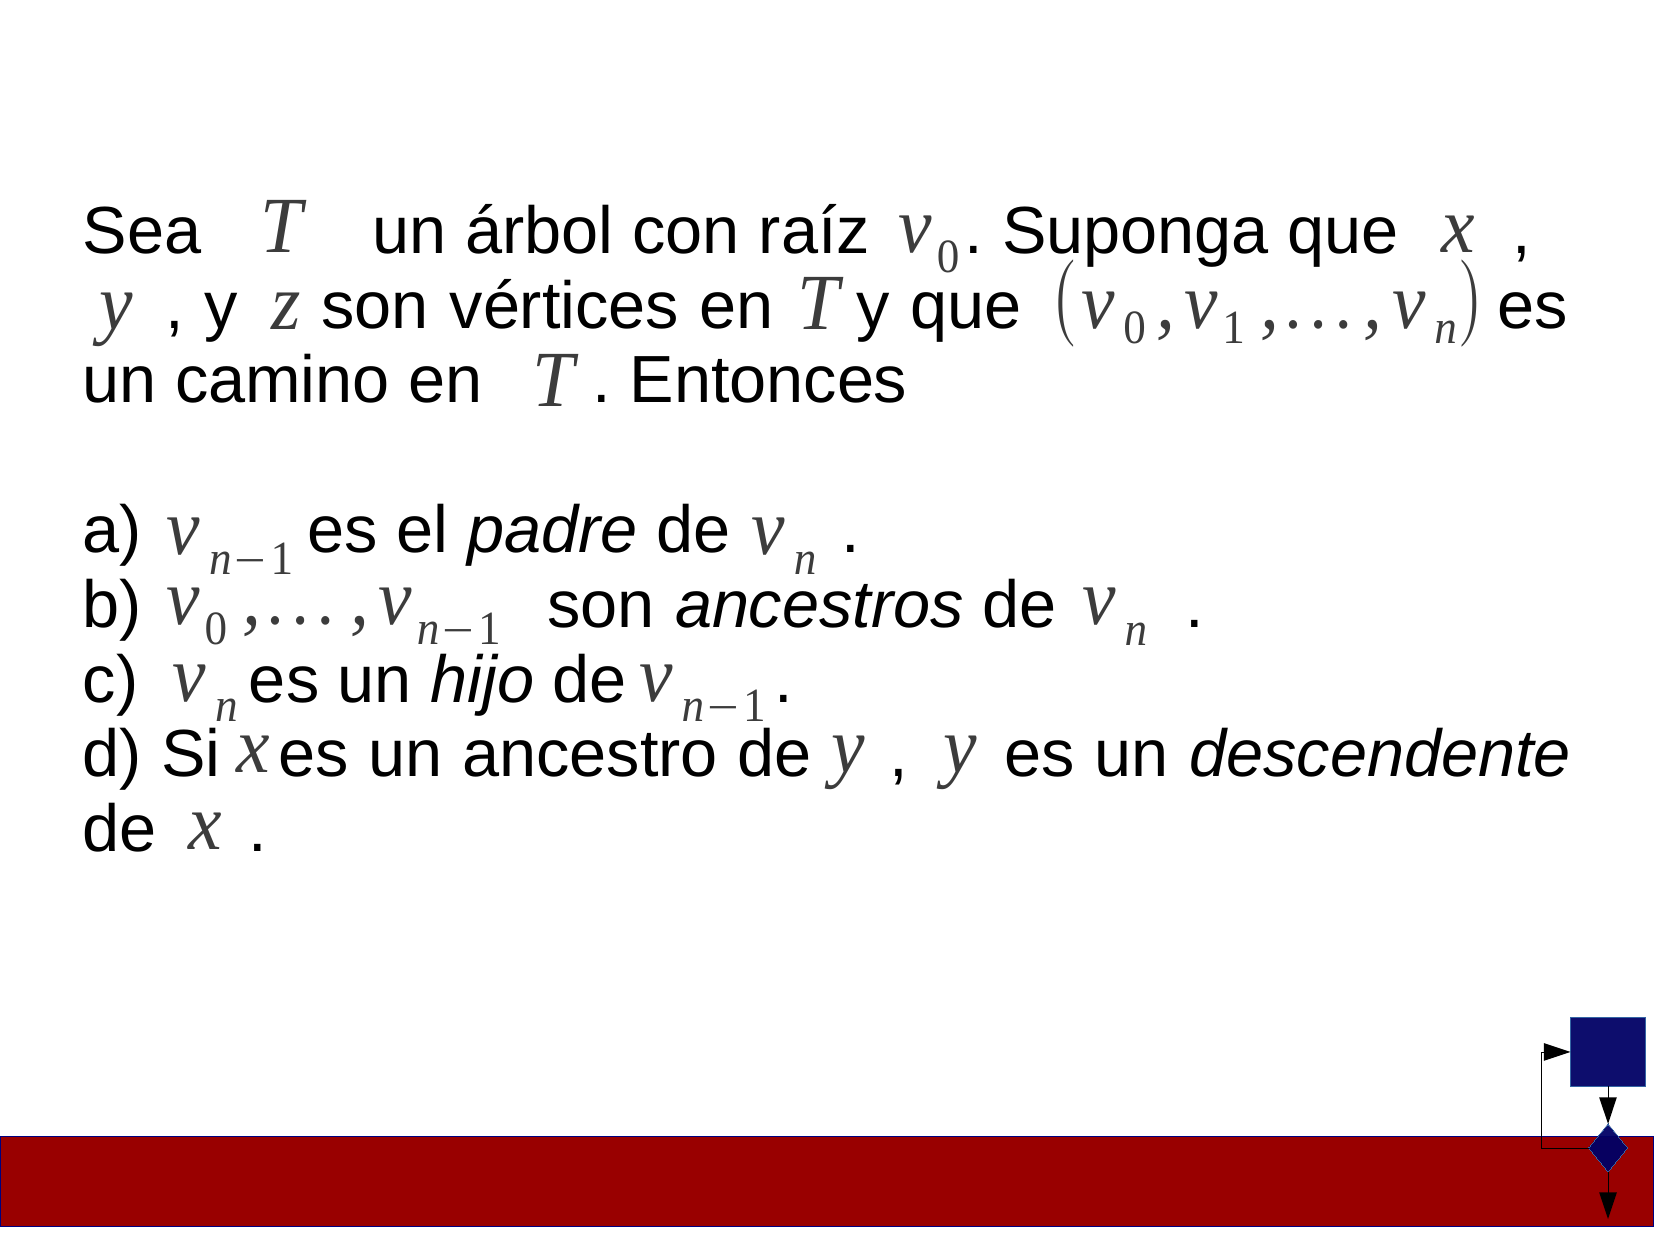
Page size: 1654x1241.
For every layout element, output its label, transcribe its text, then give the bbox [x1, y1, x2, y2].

chart [620, 632, 783, 732]
chart [803, 702, 887, 792]
chart [147, 484, 521, 869]
chart [732, 484, 834, 585]
subtitle Sea un árbol con raíz . Suponga que , , y son vértices en y que es un camino en . Entonces a) es el padre de . b) son ancestros de . c) es un hijo de . d) Si es un ancestro de , es un descendente de . [82, 49, 1571, 1010]
chart [915, 703, 999, 792]
chart [1063, 555, 1164, 656]
text_box [1570, 1017, 1646, 1087]
chart [71, 260, 155, 349]
chart [1033, 183, 1504, 357]
chart [779, 259, 868, 349]
chart [241, 182, 331, 349]
chart [880, 183, 981, 283]
text_box [0, 1124, 1654, 1227]
chart [513, 336, 602, 425]
